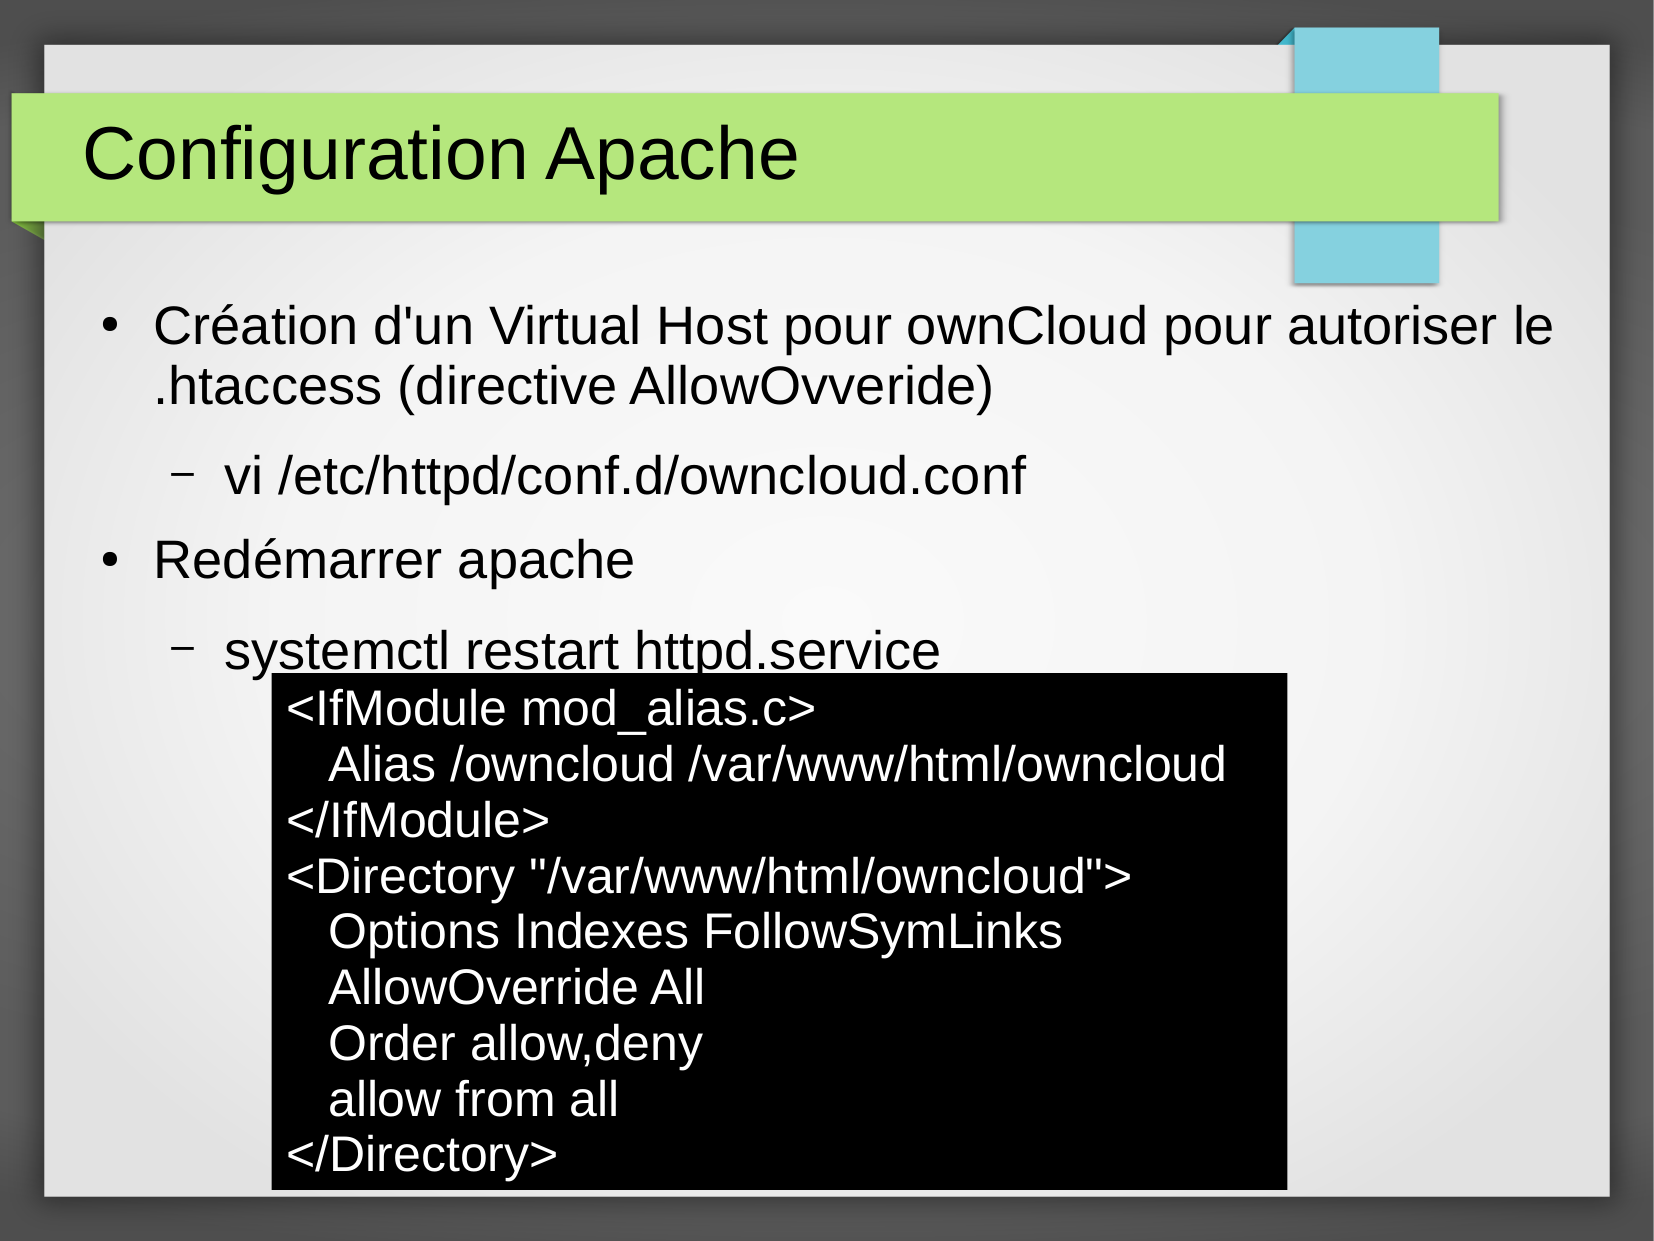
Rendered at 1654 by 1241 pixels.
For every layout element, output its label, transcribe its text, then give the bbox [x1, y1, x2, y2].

list Création d'un Virtual Host pour ownCloud pour autoriser le .htaccess (directive AllowOvveride) vi /etc/httpd/conf.d/owncloud.conf Redémarrer apache systemctl restart httpd.service [82, 295, 1571, 1015]
text_box <IfModule mod_alias.c> Alias /owncloud /var/www/html/owncloud </IfModule> <Directory "/var/www/html/owncloud"> Options Indexes FollowSymLinks AllowOverride All Order allow,deny allow from all </Directory> [271, 673, 1288, 1190]
picture [0, 0, 1654, 1241]
title Configuration Apache [82, 94, 1264, 213]
